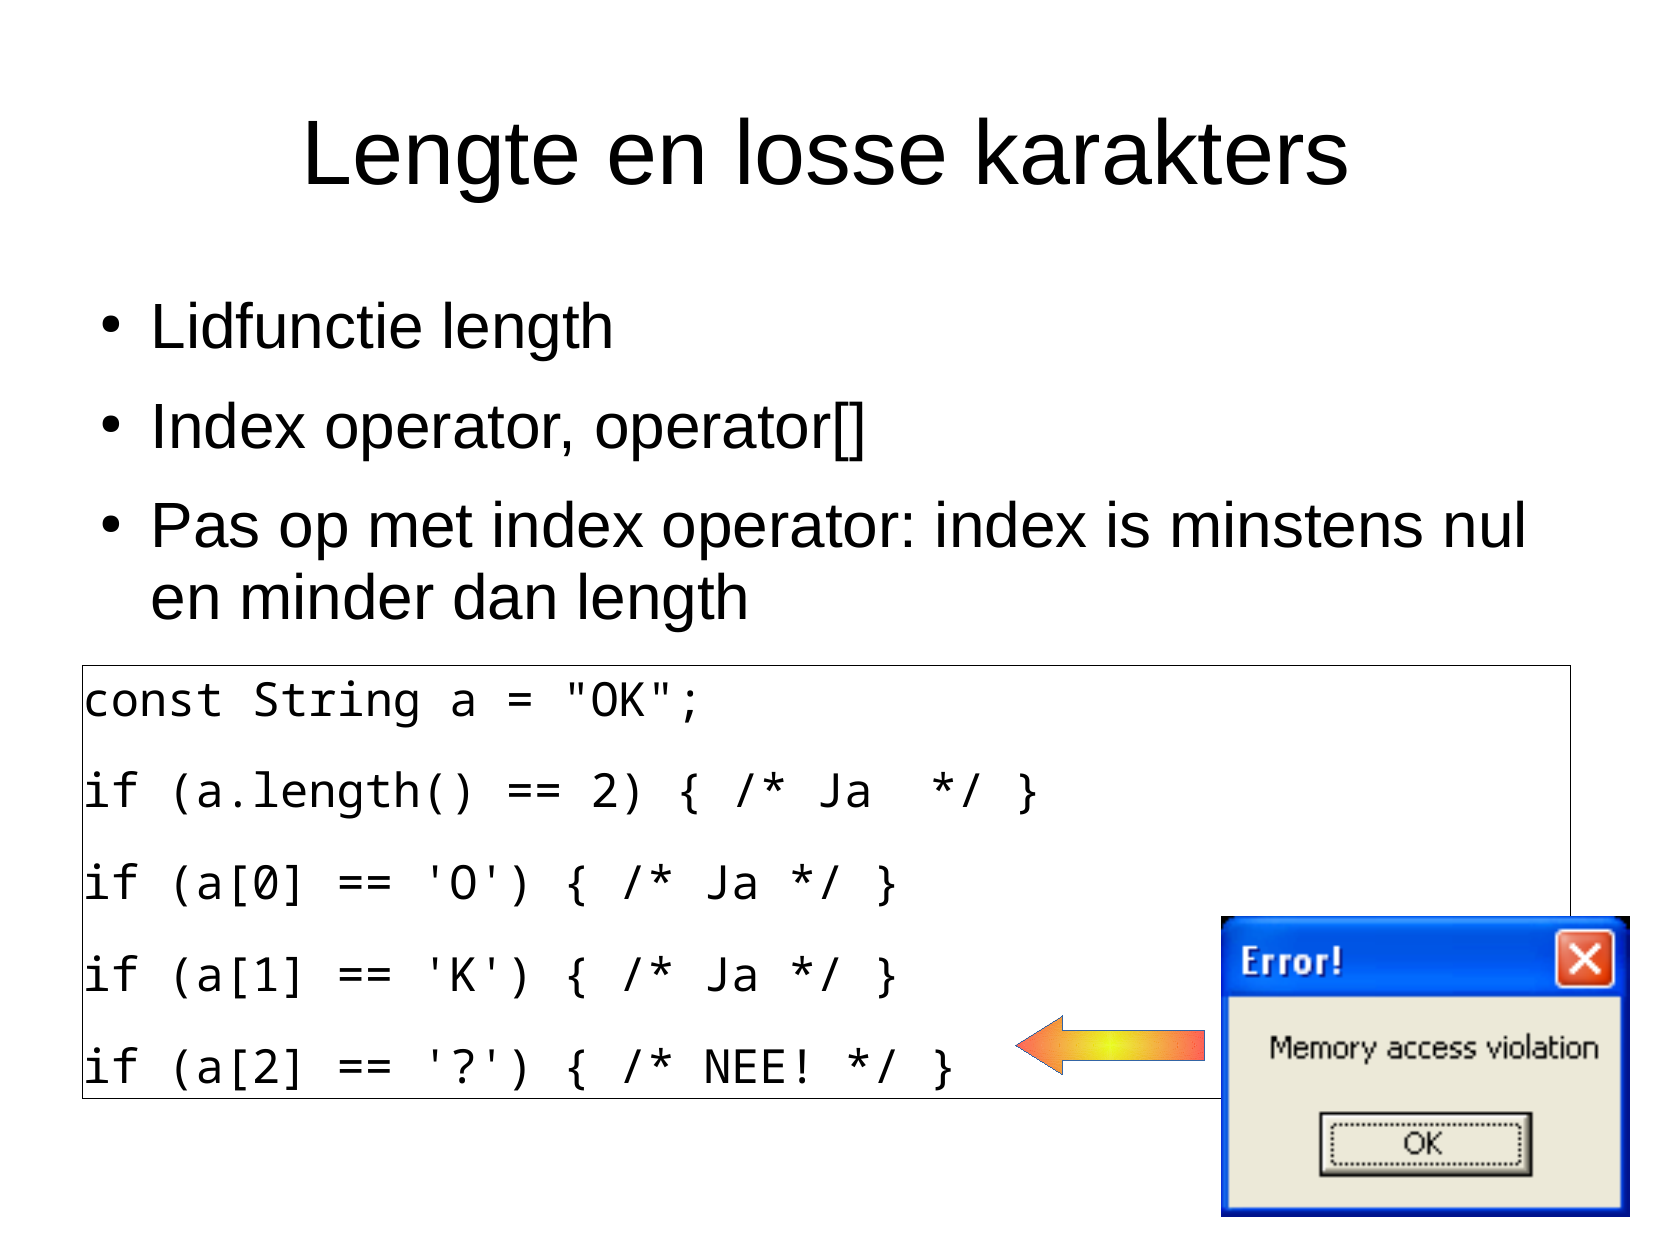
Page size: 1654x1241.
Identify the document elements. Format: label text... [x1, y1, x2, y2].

picture [1221, 916, 1630, 1217]
text_box [1015, 1015, 1205, 1075]
title Lengte en losse karakters [82, 49, 1571, 257]
list const String a = "OK"; if (a.length() == 2) { /* Ja */ } if (a[0] == 'O') { /* Ja */ } if (a[1] == 'K') { /* Ja */ } if (a[2] == '?') { /* NEE! */ } [82, 665, 1571, 1099]
list Lidfunctie length Index operator, operator[] Pas op met index operator: index is minstens nul en minder dan length [82, 290, 1571, 634]
